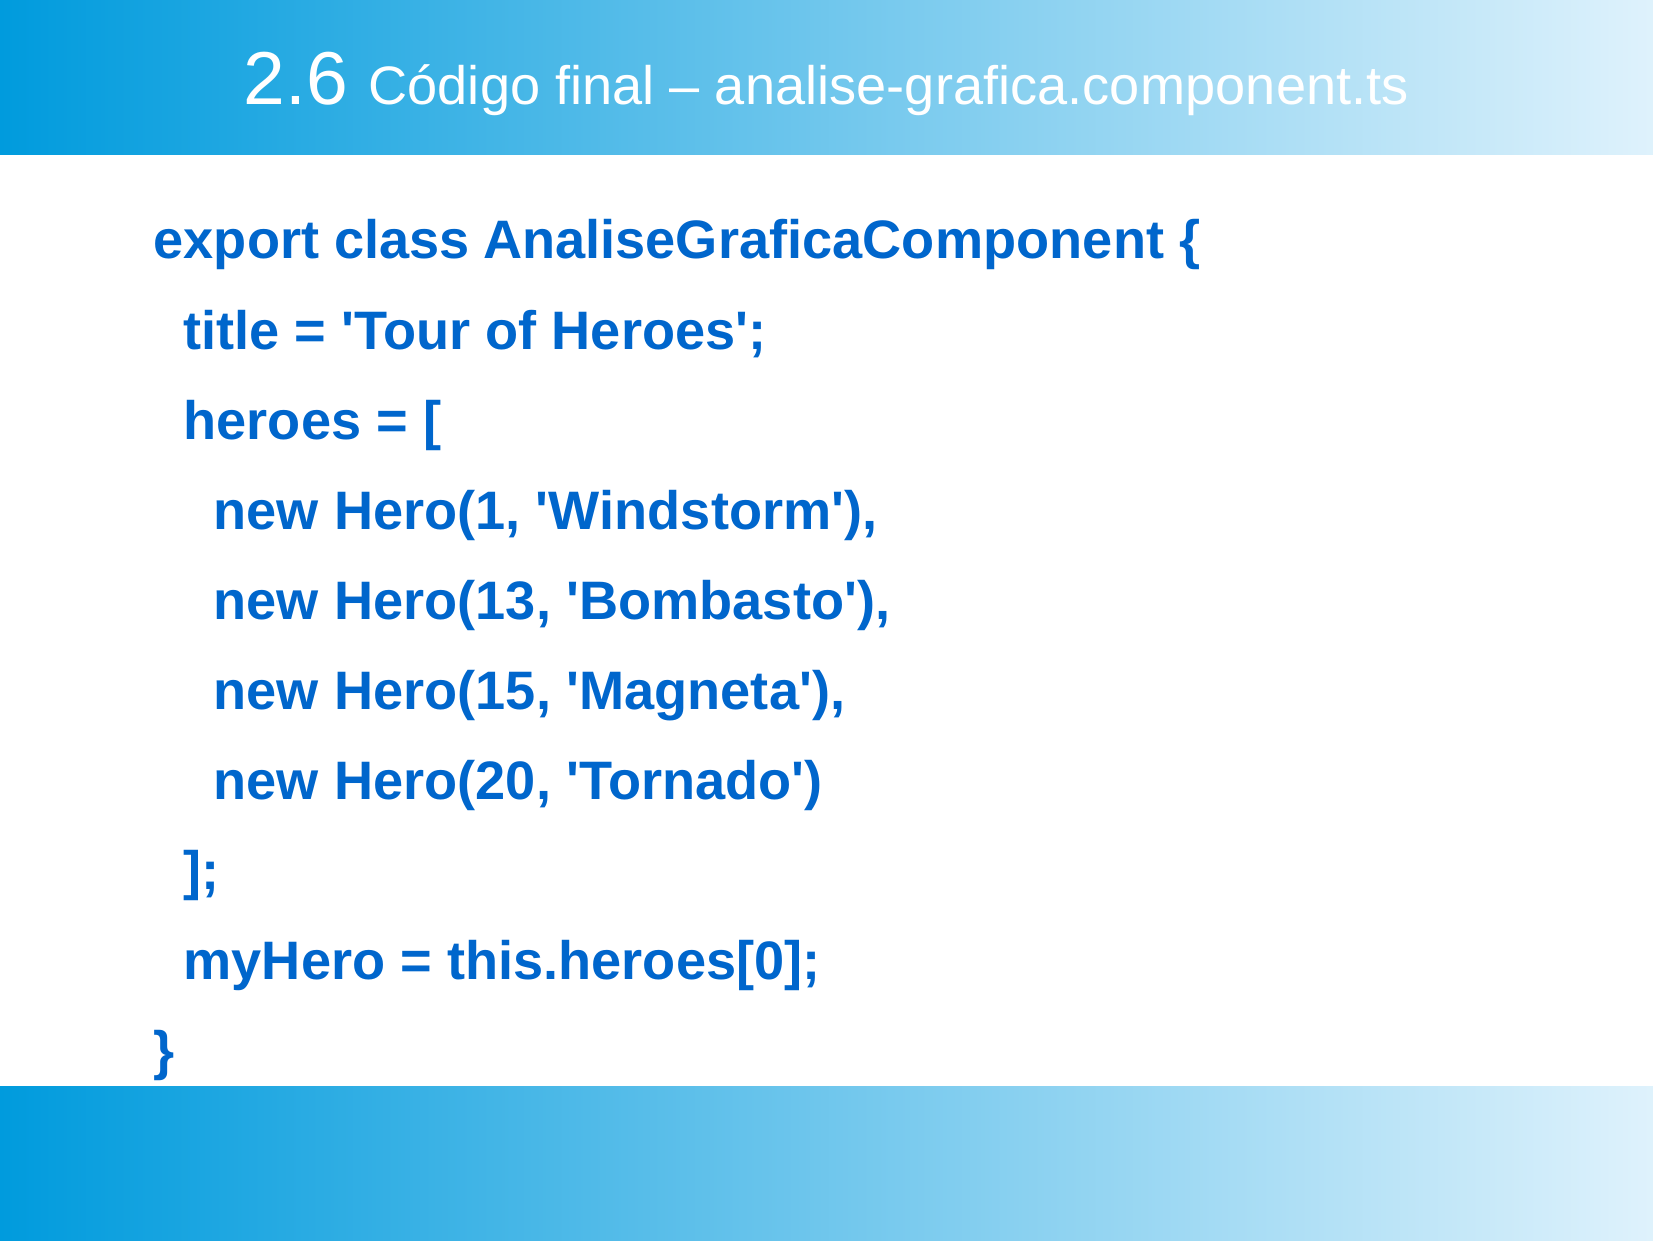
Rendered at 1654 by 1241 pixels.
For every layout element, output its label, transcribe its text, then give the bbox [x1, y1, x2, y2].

title 2.6 Código final – analise-grafica.component.ts [82, 5, 1571, 151]
list export class AnaliseGraficaComponent { title = 'Tour of Heroes'; heroes = [ new Hero(1, 'Windstorm'), new Hero(13, 'Bombasto'), new Hero(15, 'Magneta'), new Hero(20, 'Tornado') ]; myHero = this.heroes[0]; } [82, 210, 1571, 1036]
